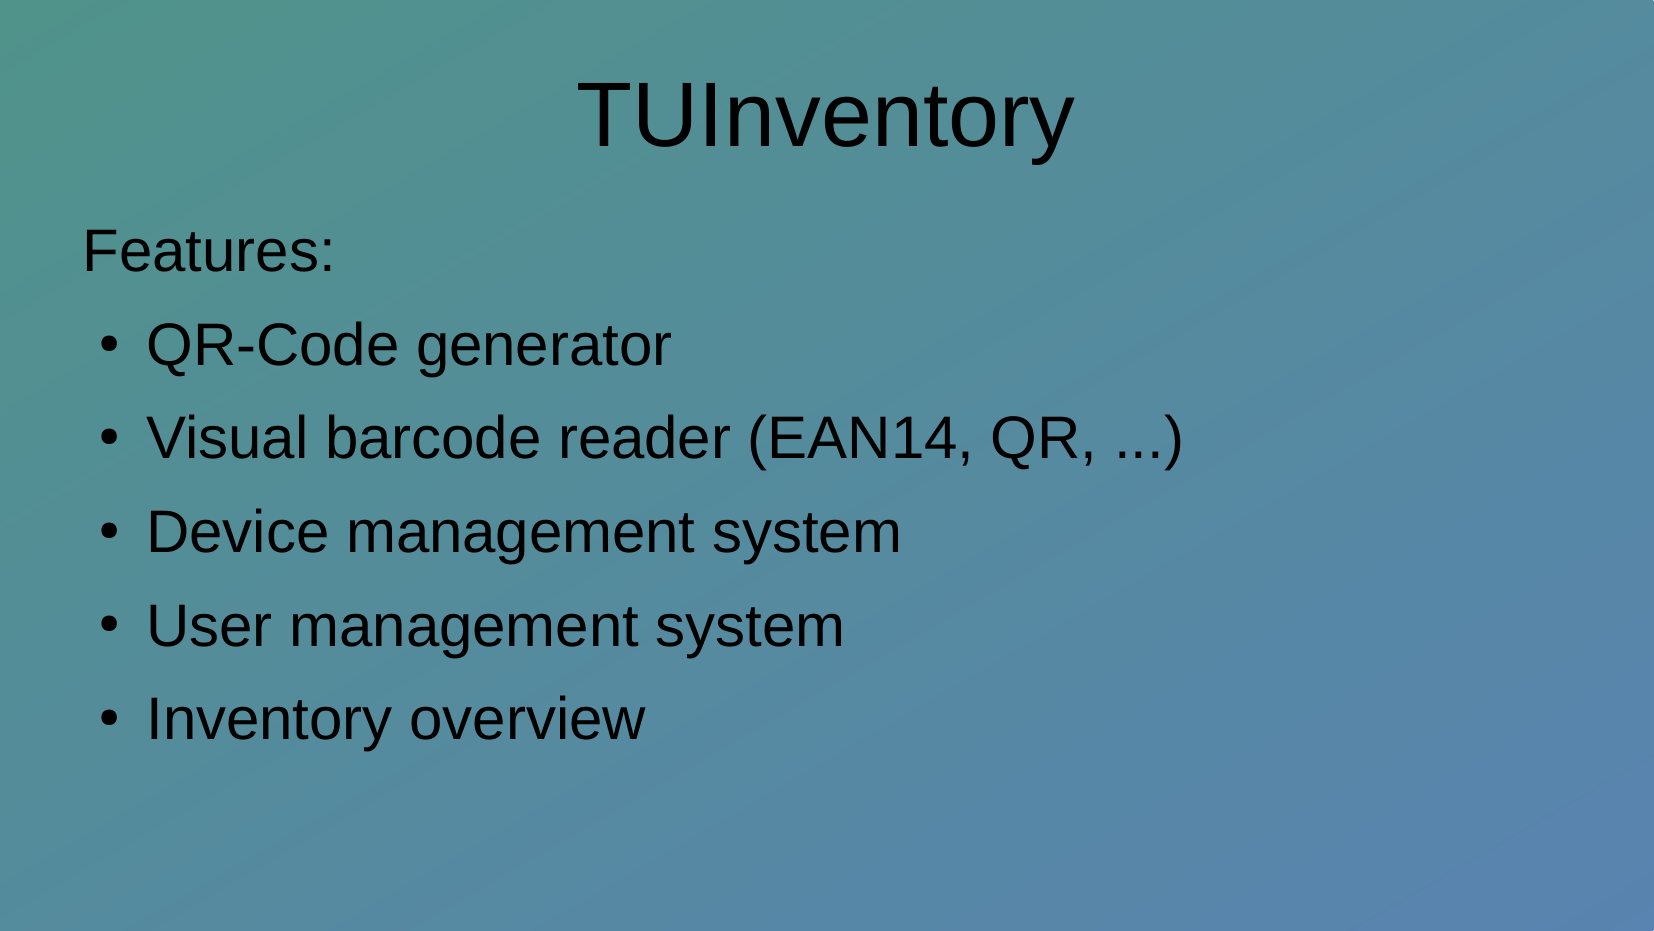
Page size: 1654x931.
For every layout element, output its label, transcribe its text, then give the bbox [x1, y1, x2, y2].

title TUInventory [82, 37, 1571, 193]
list Features: QR-Code generator Visual barcode reader (EAN14, QR, ...) Device management system User management system Inventory overview [82, 217, 1571, 758]
